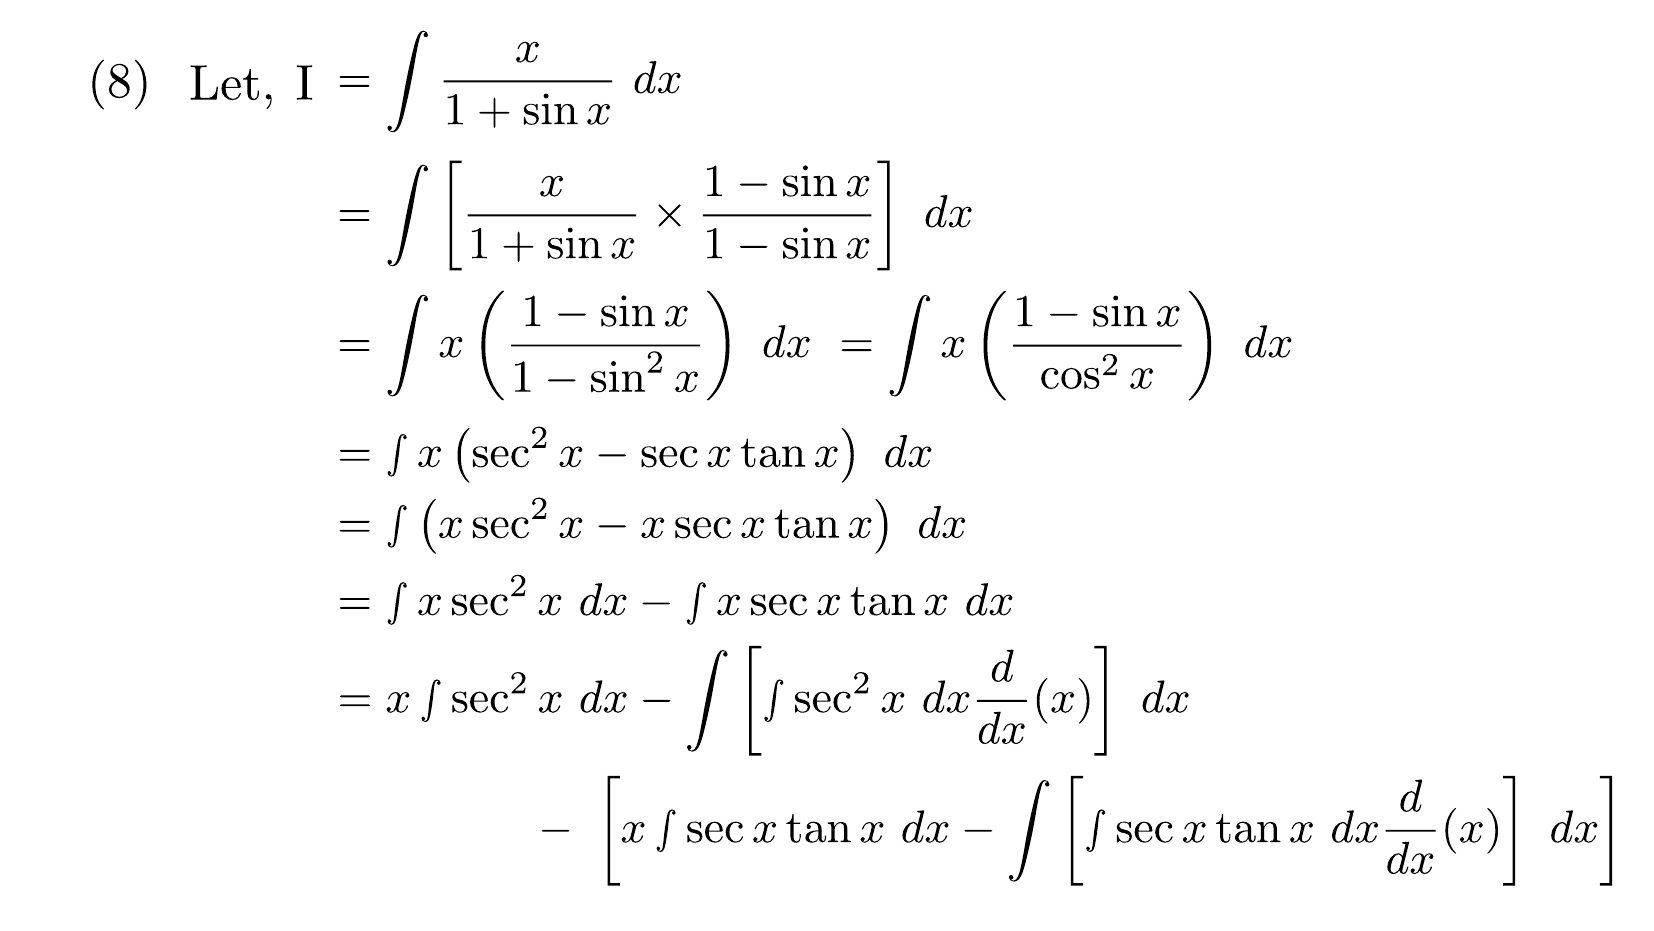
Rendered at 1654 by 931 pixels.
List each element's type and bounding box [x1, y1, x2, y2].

text_box [540, 775, 1613, 886]
text_box [339, 290, 810, 401]
text_box [339, 574, 1013, 625]
text_box [190, 65, 272, 110]
text_box [90, 59, 147, 110]
text_box [841, 290, 1292, 401]
text_box [339, 497, 966, 554]
text_box [338, 160, 972, 271]
text_box [338, 30, 681, 133]
text_box [339, 426, 932, 483]
text_box [296, 65, 313, 100]
text_box [339, 645, 1189, 756]
title [47, 36, 1607, 898]
